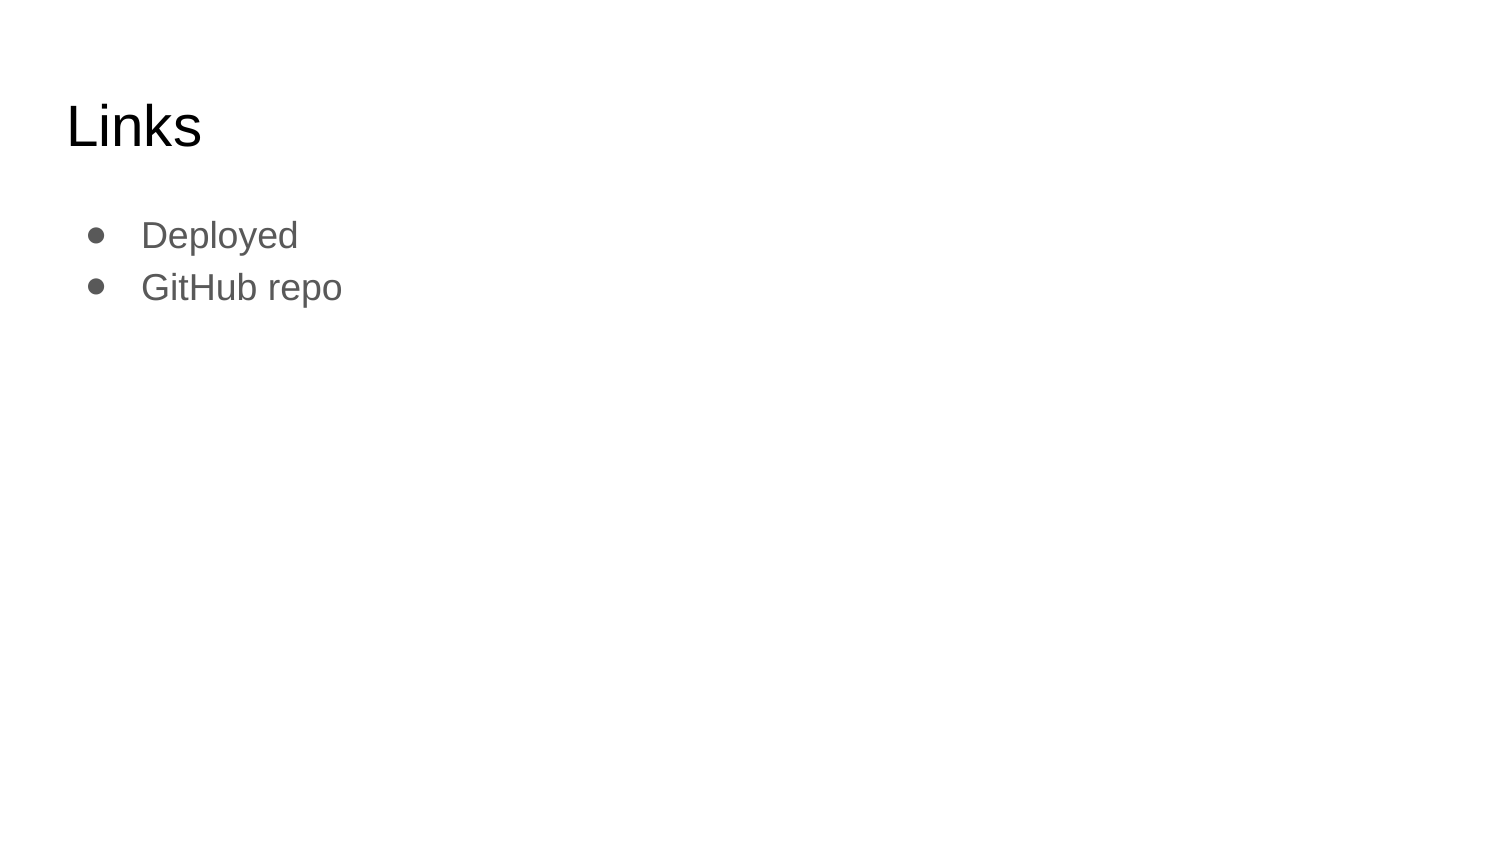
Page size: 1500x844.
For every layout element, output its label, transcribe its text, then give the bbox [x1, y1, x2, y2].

title Links [51, 72, 1449, 167]
list Deployed GitHub repo [51, 189, 1449, 750]
